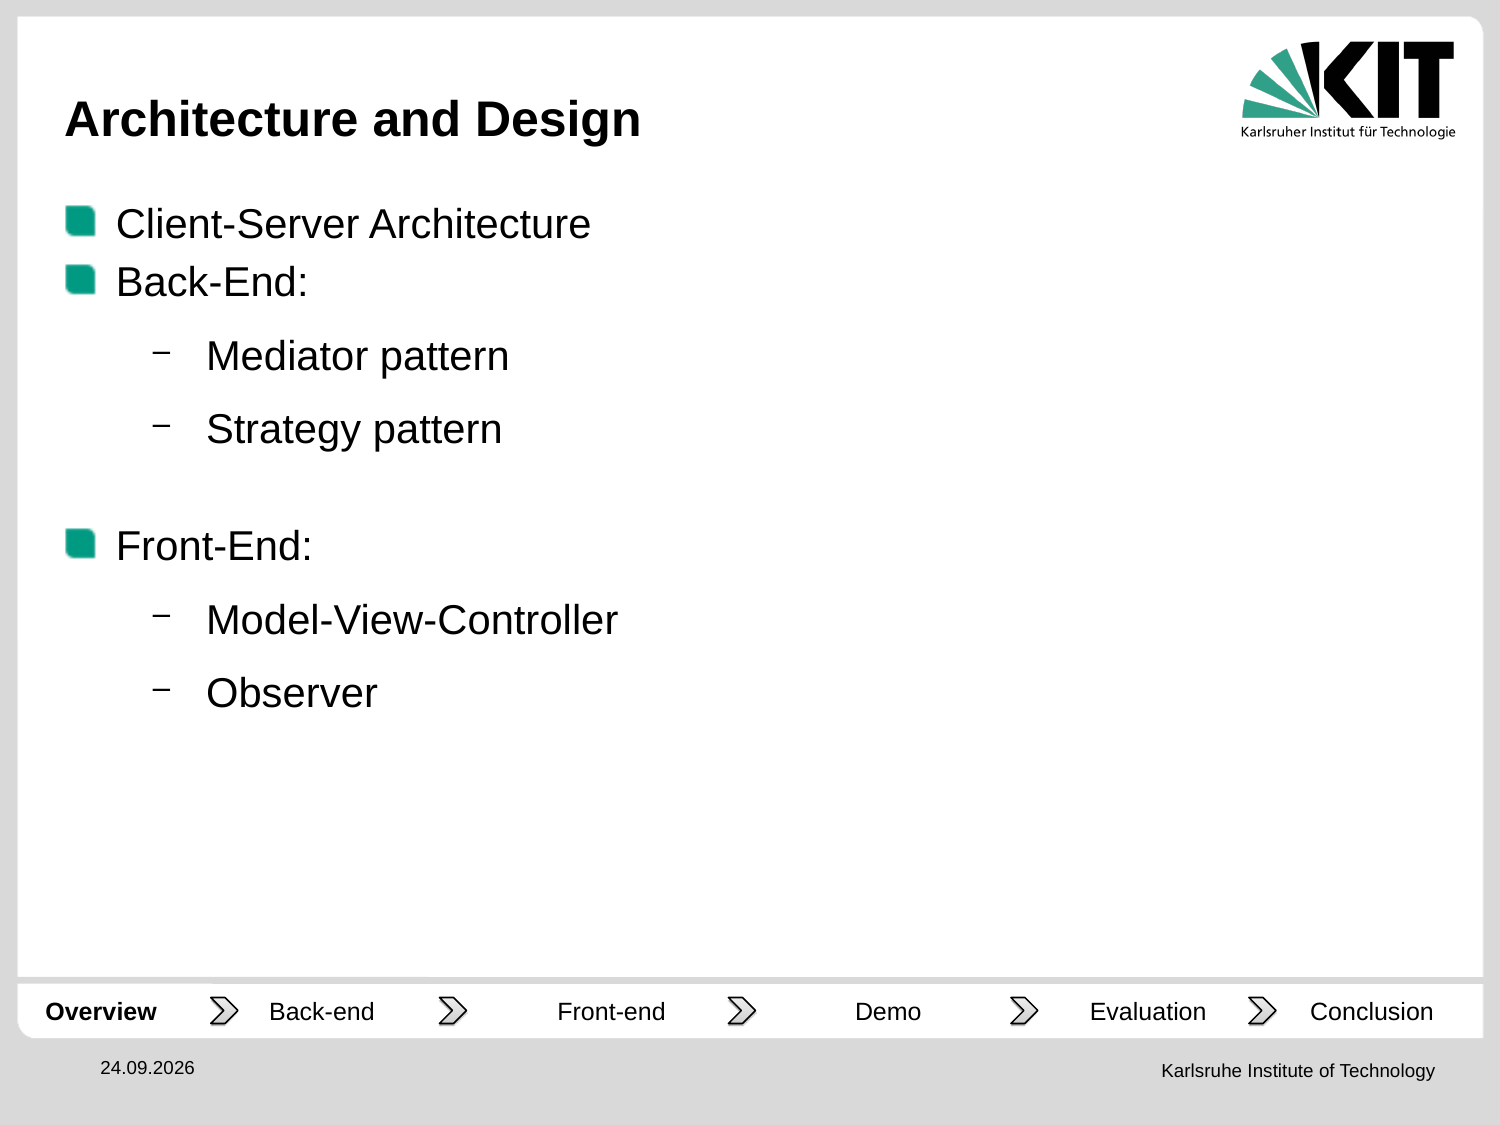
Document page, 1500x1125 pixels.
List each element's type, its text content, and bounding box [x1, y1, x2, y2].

picture [0, 0, 1500, 1125]
text_box Evaluation [1075, 987, 1222, 1033]
text_box [1248, 997, 1277, 1024]
title Architecture and Design [64, 54, 1198, 147]
text_box Conclusion [1295, 987, 1500, 1033]
text_box [439, 997, 467, 1024]
text_box 13.04.2019 [100, 1055, 272, 1115]
text_box Front-end [542, 987, 682, 1033]
text_box Back-end [254, 987, 418, 1033]
list Client-Server Architecture Back-End: Mediator pattern Strategy pattern Front-End: Model-View-Controller Observer [64, 196, 1436, 966]
text_box Overview [30, 987, 194, 1033]
text_box [728, 997, 756, 1024]
text_box [210, 997, 238, 1024]
text_box [1010, 997, 1038, 1024]
text_box Demo [840, 987, 937, 1033]
